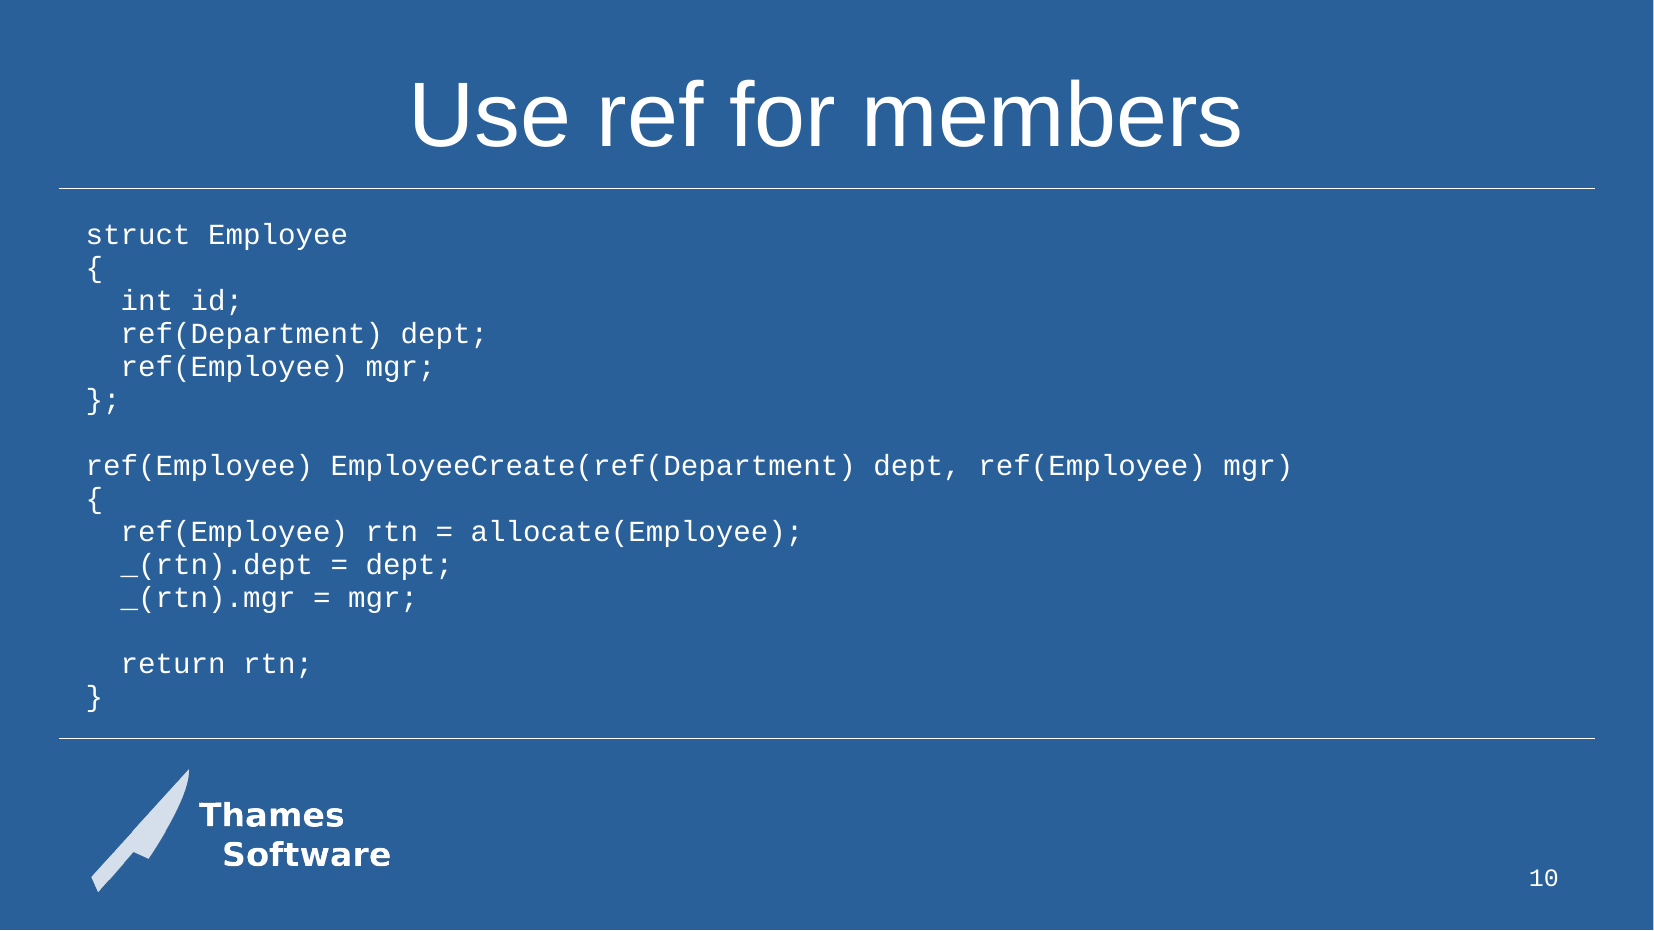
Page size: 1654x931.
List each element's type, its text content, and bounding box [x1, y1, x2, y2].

title Use ref for members [82, 189, 1571, 193]
picture [82, 756, 421, 907]
title Use ref for members [82, 37, 1571, 188]
text_box struct Employee { int id; ref(Department) dept; ref(Employee) mgr; }; ref(Employee) EmployeeCreate(ref(Department) dept, ref(Employee) mgr) { ref(Employee) rtn = allocate(Employee); _(rtn).dept = dept; _(rtn).mgr = mgr; return rtn; } [70, 212, 1571, 723]
